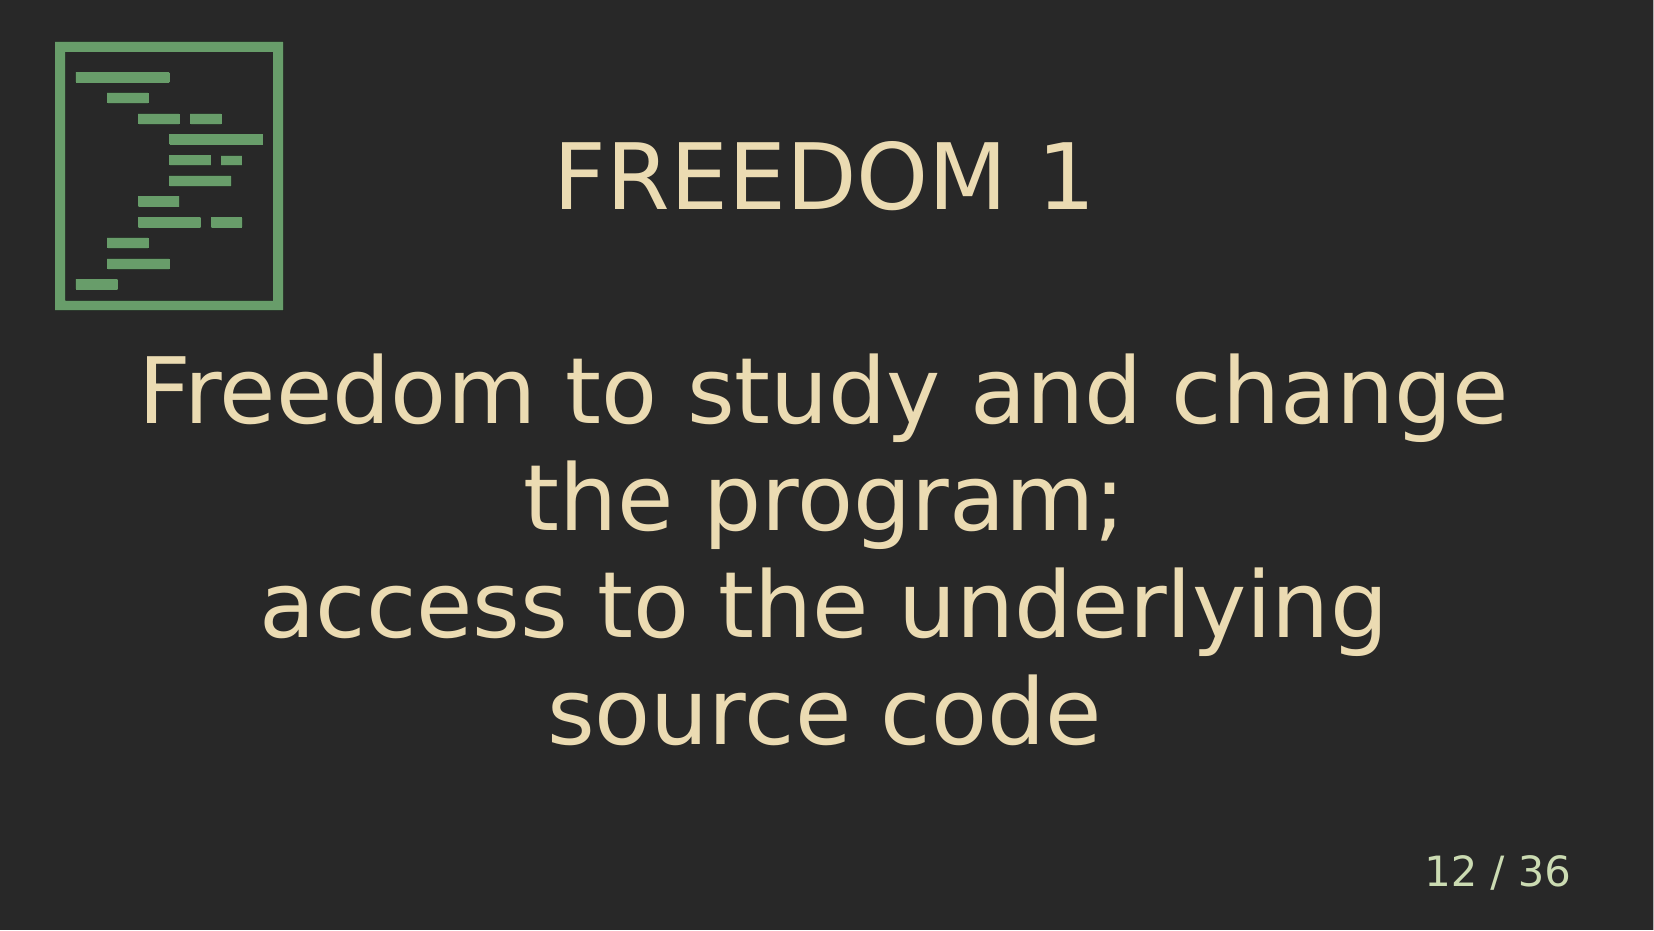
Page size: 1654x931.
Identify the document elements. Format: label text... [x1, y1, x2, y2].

text_box FREEDOM 1 Freedom to study and change the program; access to the underlying source code [75, 117, 1576, 788]
picture [37, 37, 301, 312]
